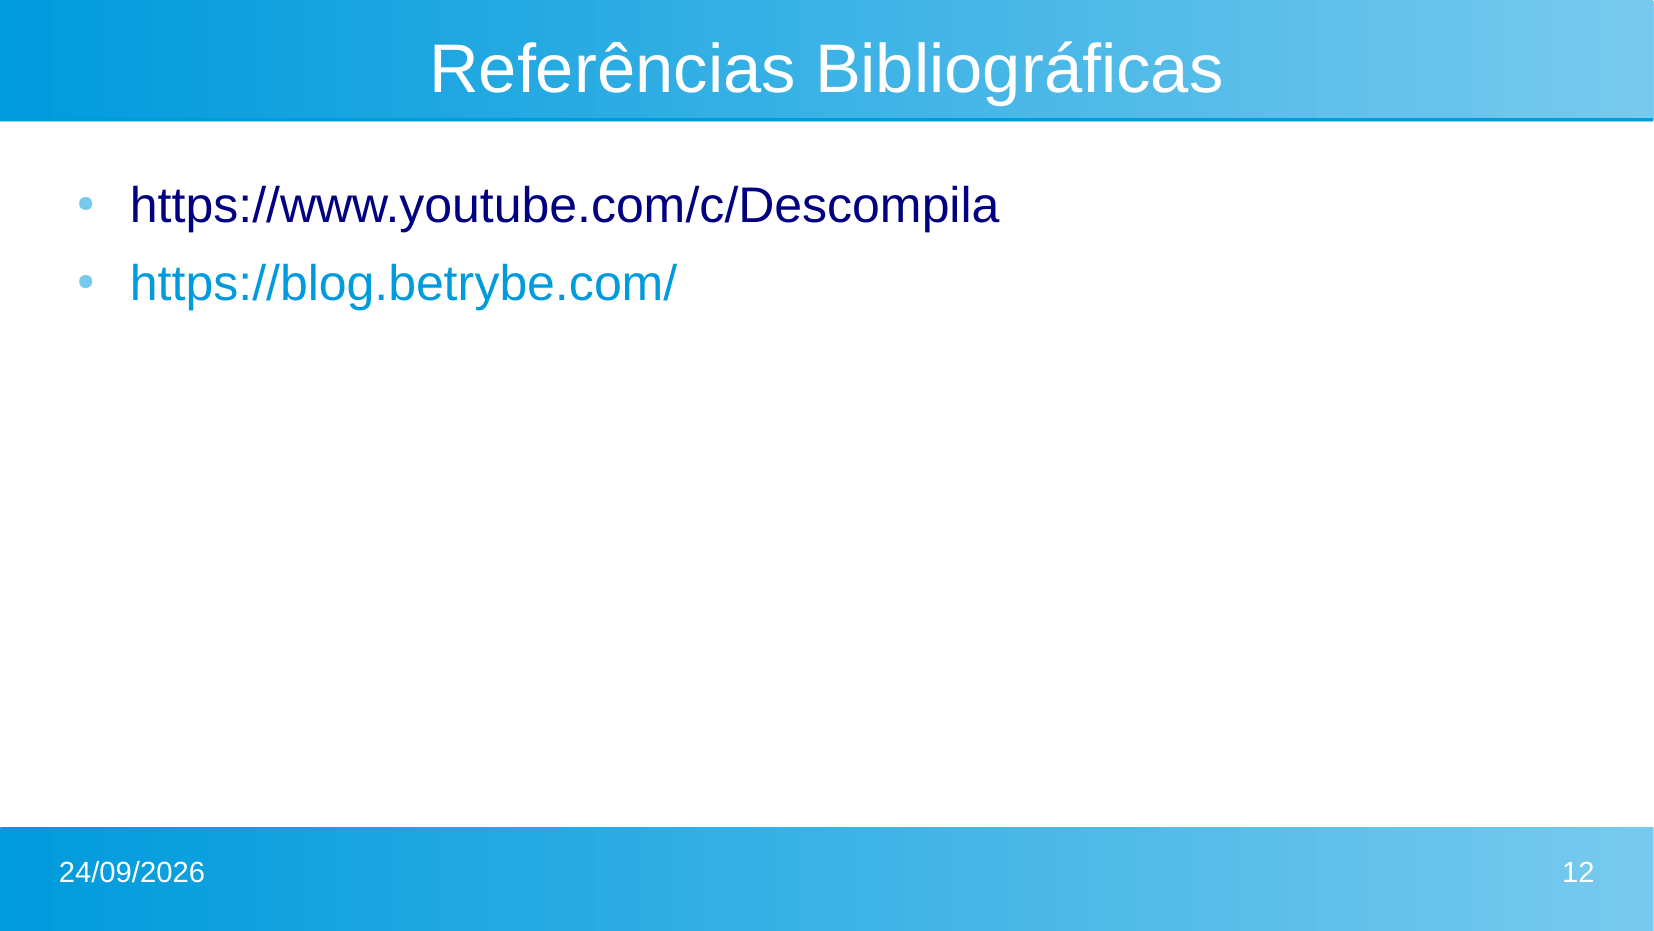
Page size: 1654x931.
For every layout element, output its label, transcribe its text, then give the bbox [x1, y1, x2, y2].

title Referências Bibliográficas [59, 29, 1595, 108]
list https://www.youtube.com/c/Descompila https://blog.betrybe.com/ [59, 177, 1595, 768]
